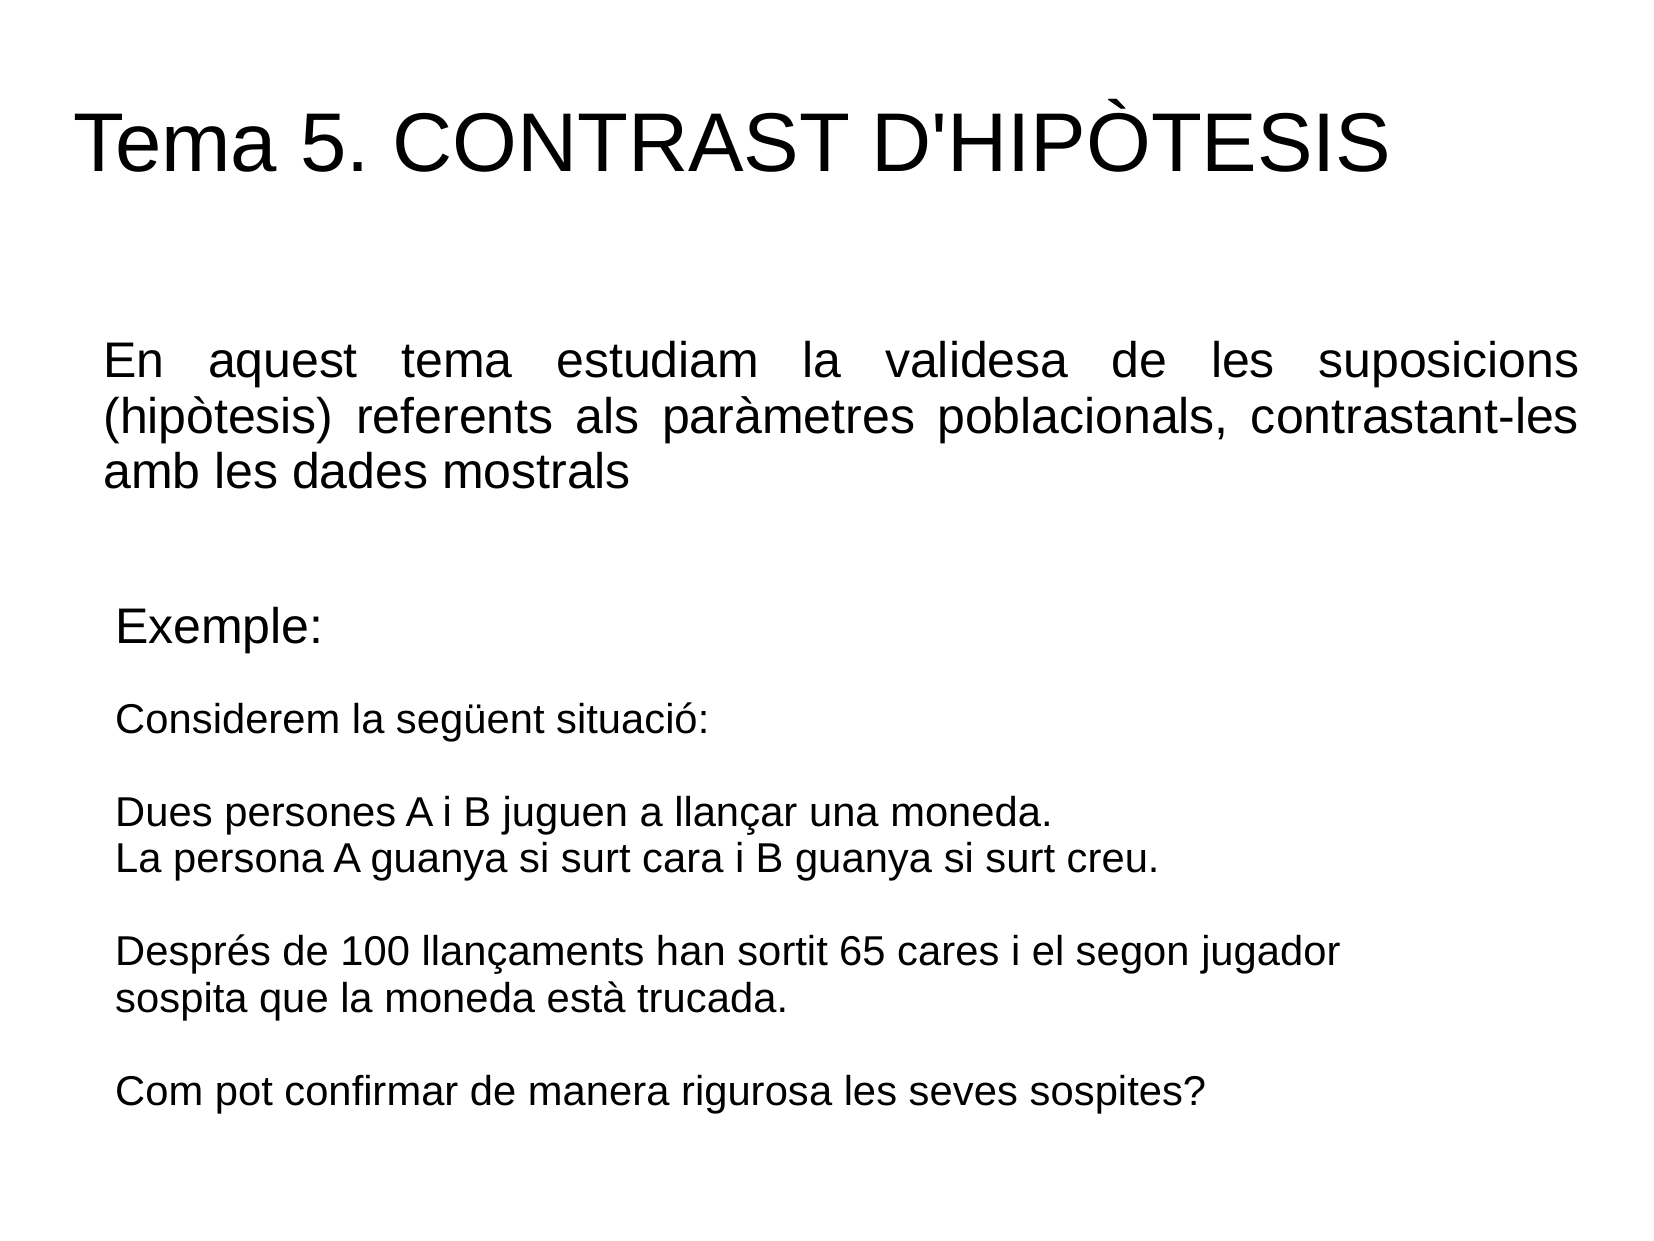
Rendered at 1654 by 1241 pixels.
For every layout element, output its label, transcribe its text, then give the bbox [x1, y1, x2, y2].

text_box Tema 5. CONTRAST D'HIPÒTESIS [59, 88, 1625, 197]
text_box Exemple: Considerem la següent situació: Dues persones A i B juguen a llançar una moneda. La persona A guanya si surt cara i B guanya si surt creu. Després de 100 llançaments han sortit 65 cares i el segon jugador sospita que la moneda està trucada. Com pot confirmar de manera rigurosa les seves sospites? [100, 590, 1459, 1218]
text_box En aquest tema estudiam la validesa de les suposicions (hipòtesis) referents als paràmetres poblacionals, contrastant-les amb les dades mostrals [88, 324, 1595, 532]
